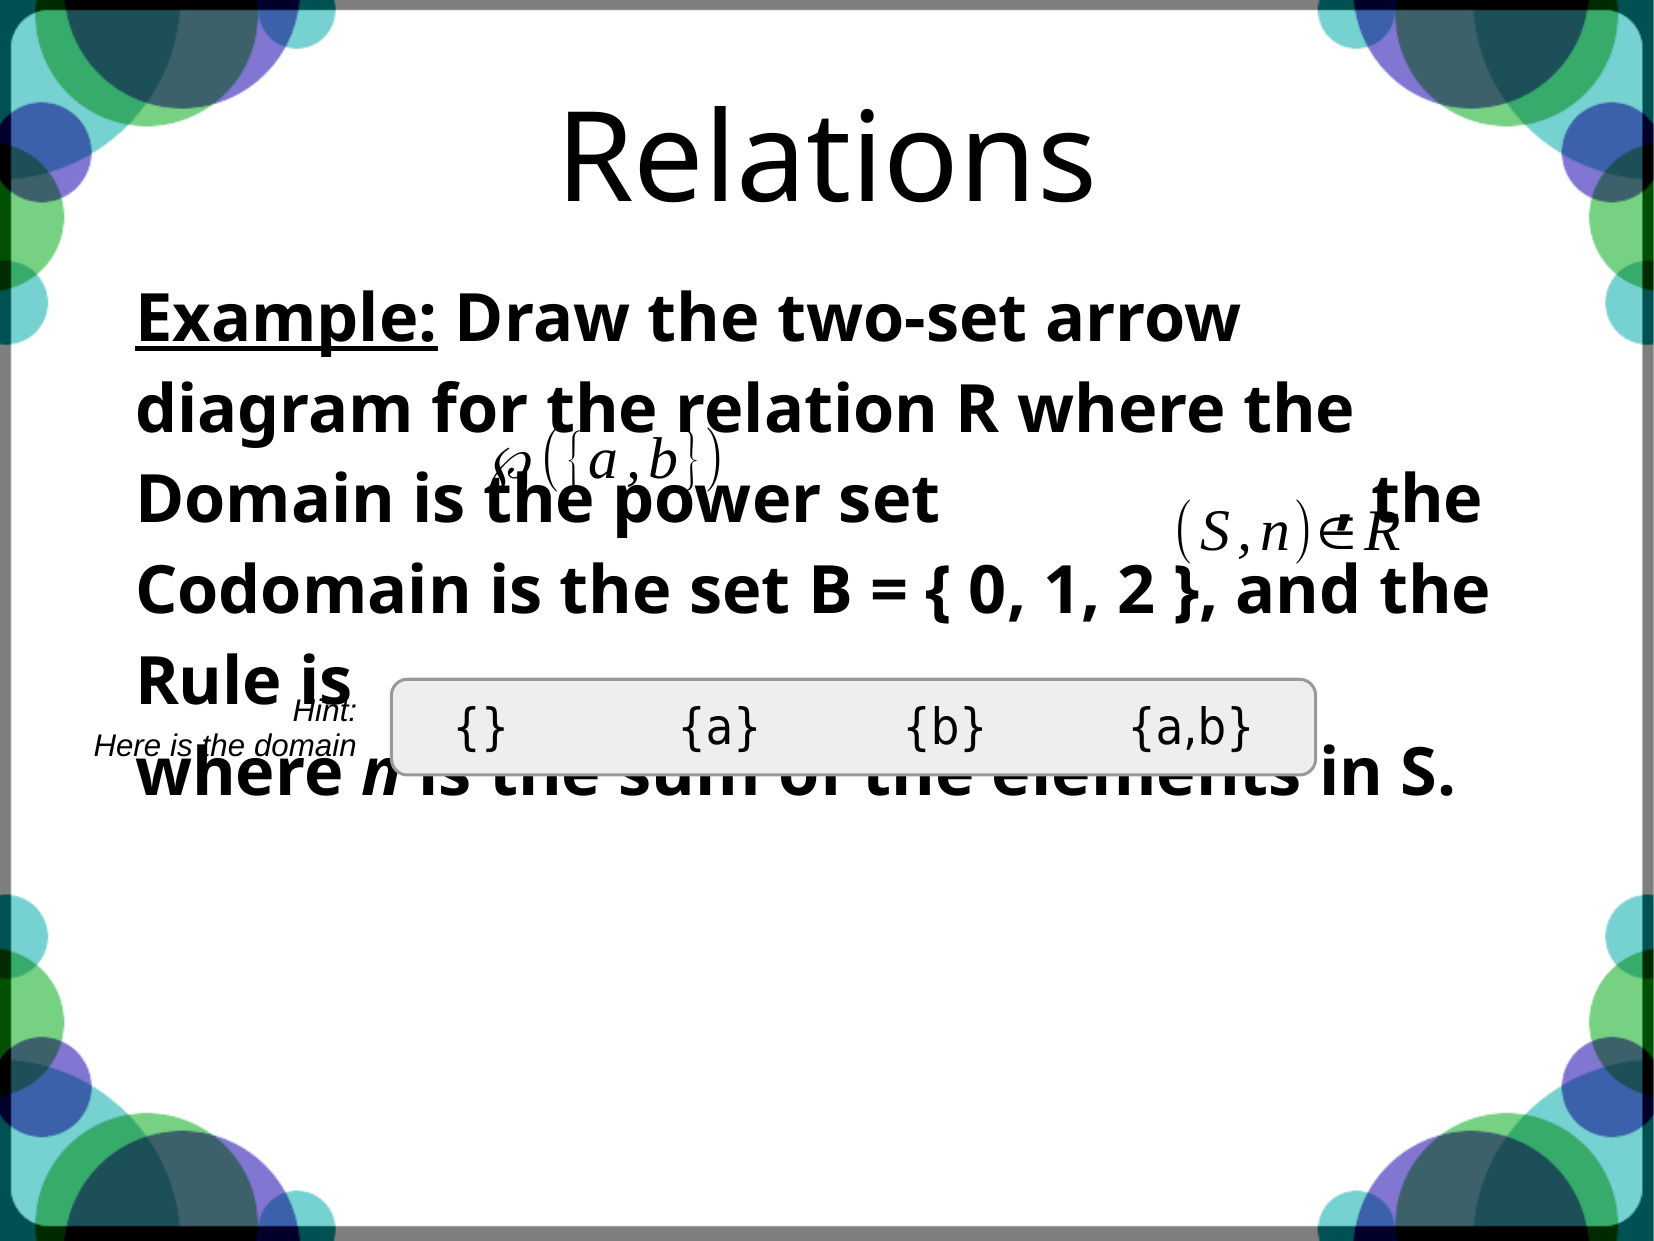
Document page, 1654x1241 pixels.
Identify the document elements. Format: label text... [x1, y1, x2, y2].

picture [0, 0, 1654, 1241]
text_box {} {a} {b} {a,b} [391, 679, 1316, 775]
text_box Hint: Here is the domain [68, 685, 372, 771]
title Relations [82, 49, 1571, 257]
text_box Example: Draw the two-set arrow diagram for the relation R where the Domain is the power set , the Codomain is the set B = { 0, 1, 2 }, and the Rule is where n is the sum of the elements in S. [135, 270, 1531, 943]
chart [473, 423, 738, 497]
chart [1159, 495, 1417, 567]
